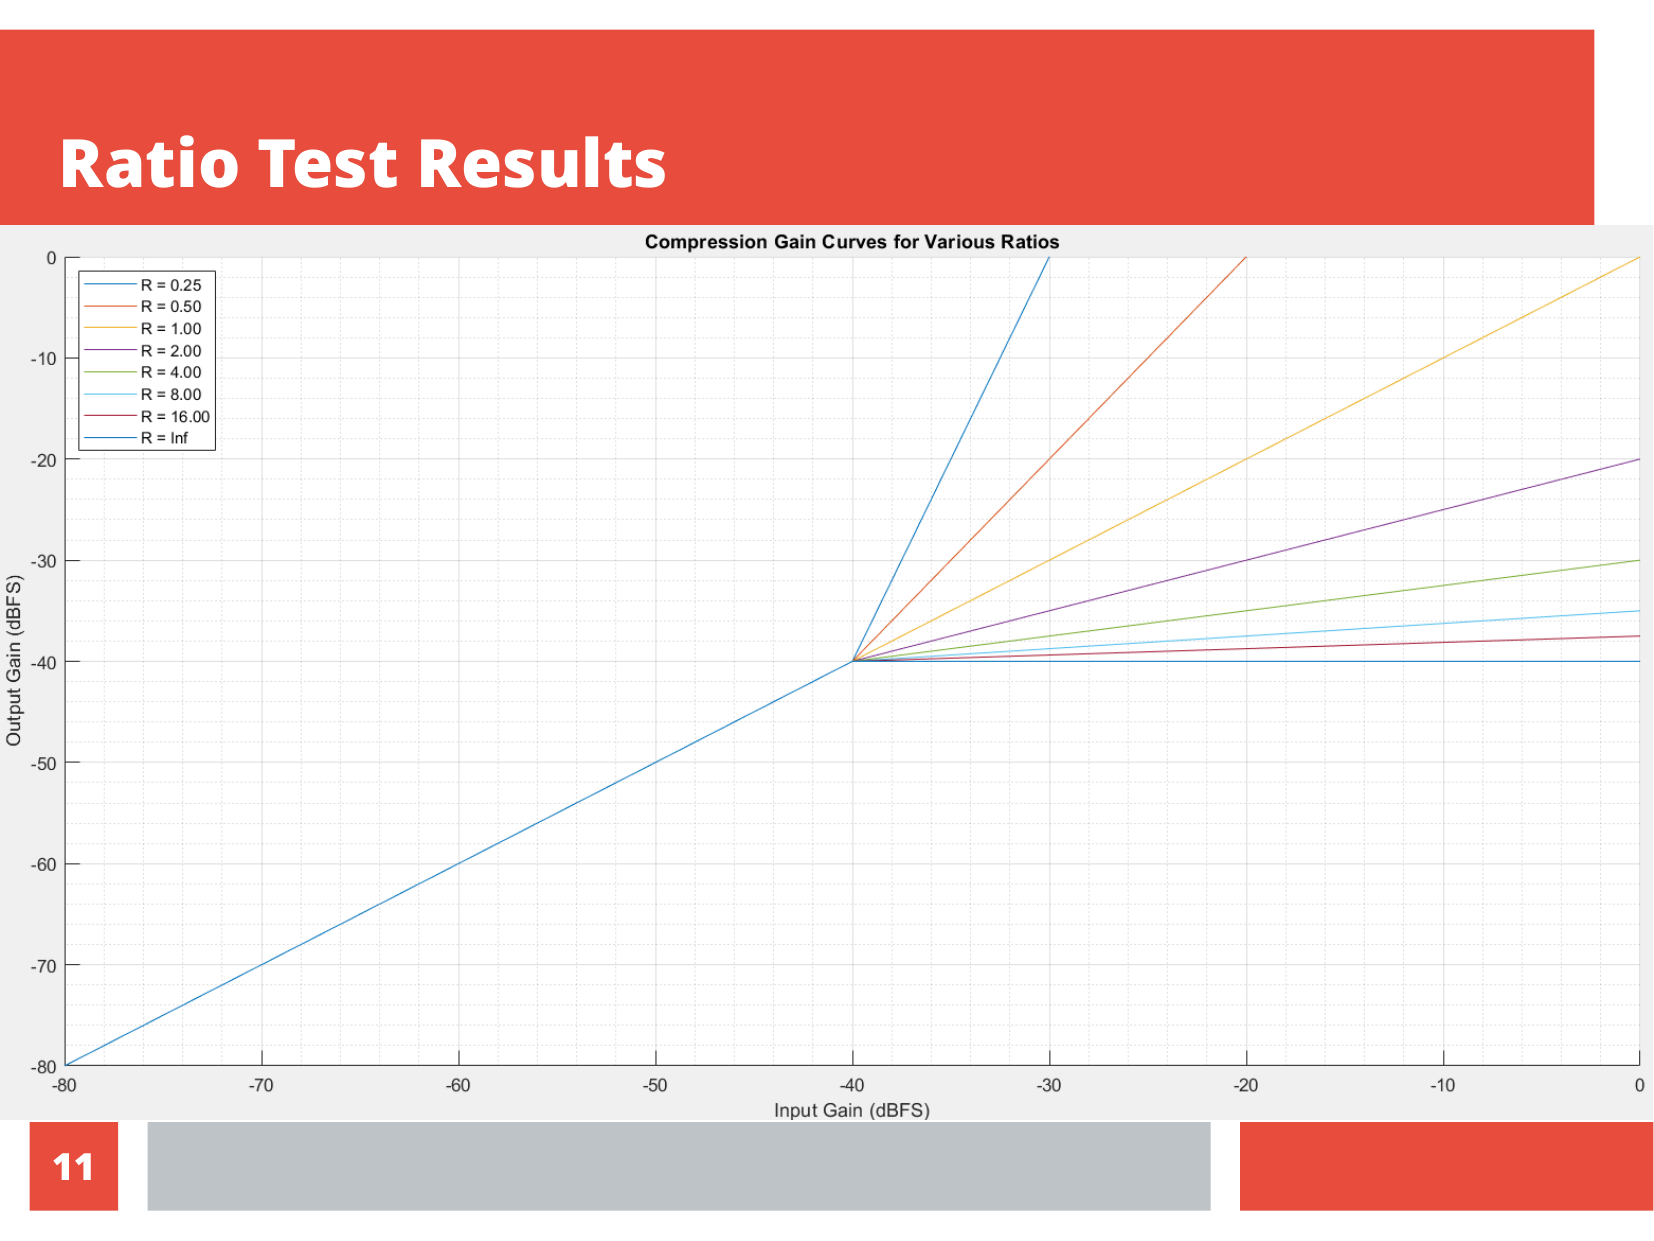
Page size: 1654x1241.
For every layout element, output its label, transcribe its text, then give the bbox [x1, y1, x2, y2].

picture [0, 225, 1654, 1120]
title Ratio Test Results [59, 59, 1595, 207]
